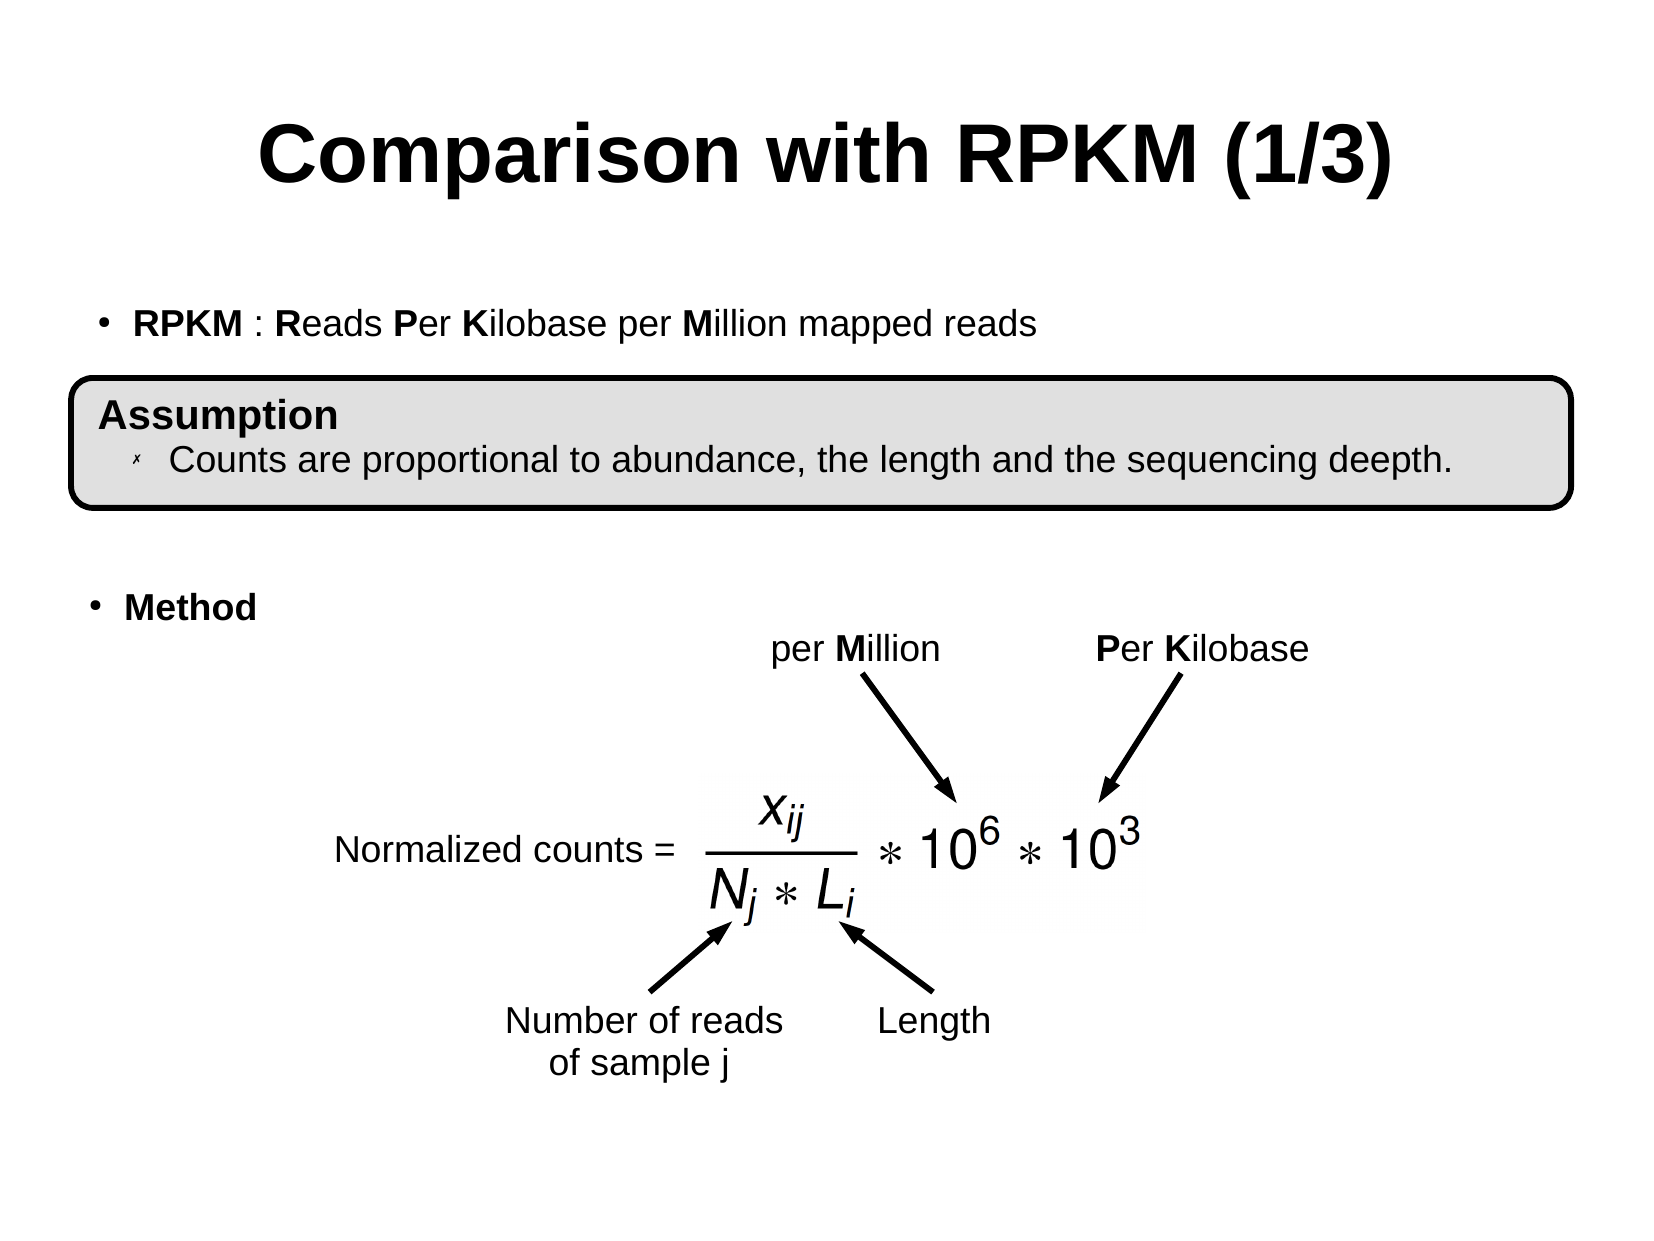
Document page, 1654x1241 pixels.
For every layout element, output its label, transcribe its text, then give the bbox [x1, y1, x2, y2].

text_box RPKM : Reads Per Kilobase per Million mapped reads [82, 295, 1053, 353]
text_box Number of reads of sample j [490, 992, 810, 1091]
text_box Method [73, 578, 284, 650]
text_box Comparison with RPKM (1/3) [0, 99, 1654, 208]
text_box per Million [755, 620, 956, 677]
text_box Length [862, 992, 1007, 1049]
text_box [71, 377, 1569, 508]
text_box Normalized counts = [318, 820, 697, 878]
text_box Assumption Counts are proportional to abundance, the length and the sequencing deepth. [82, 384, 1572, 497]
text_box Per Kilobase [1080, 620, 1325, 677]
picture [698, 773, 1146, 933]
